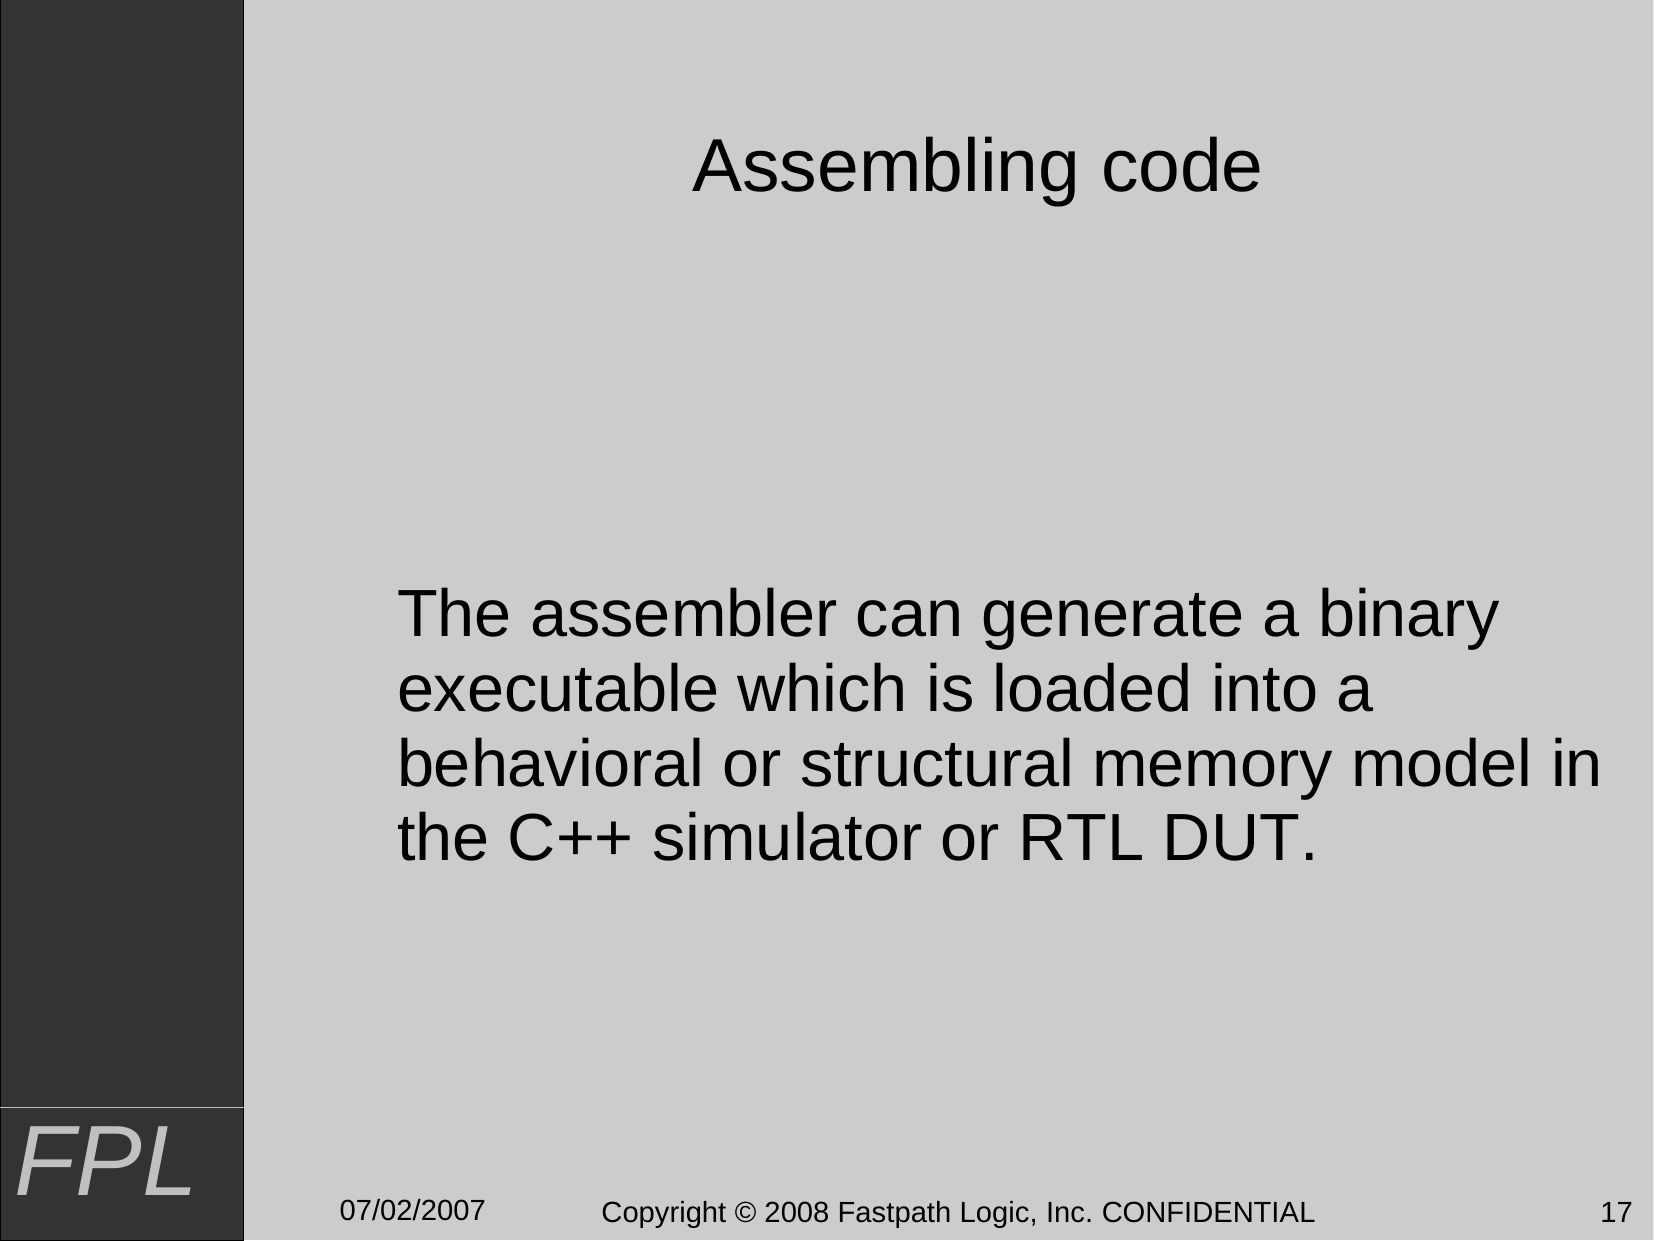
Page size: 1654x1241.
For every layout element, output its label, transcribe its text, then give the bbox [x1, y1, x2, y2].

subtitle The assembler can generate a binary executable which is loaded into a behavioral or structural memory model in the C++ simulator or RTL DUT. [322, 272, 1635, 1179]
title Assembling code [427, 57, 1530, 272]
